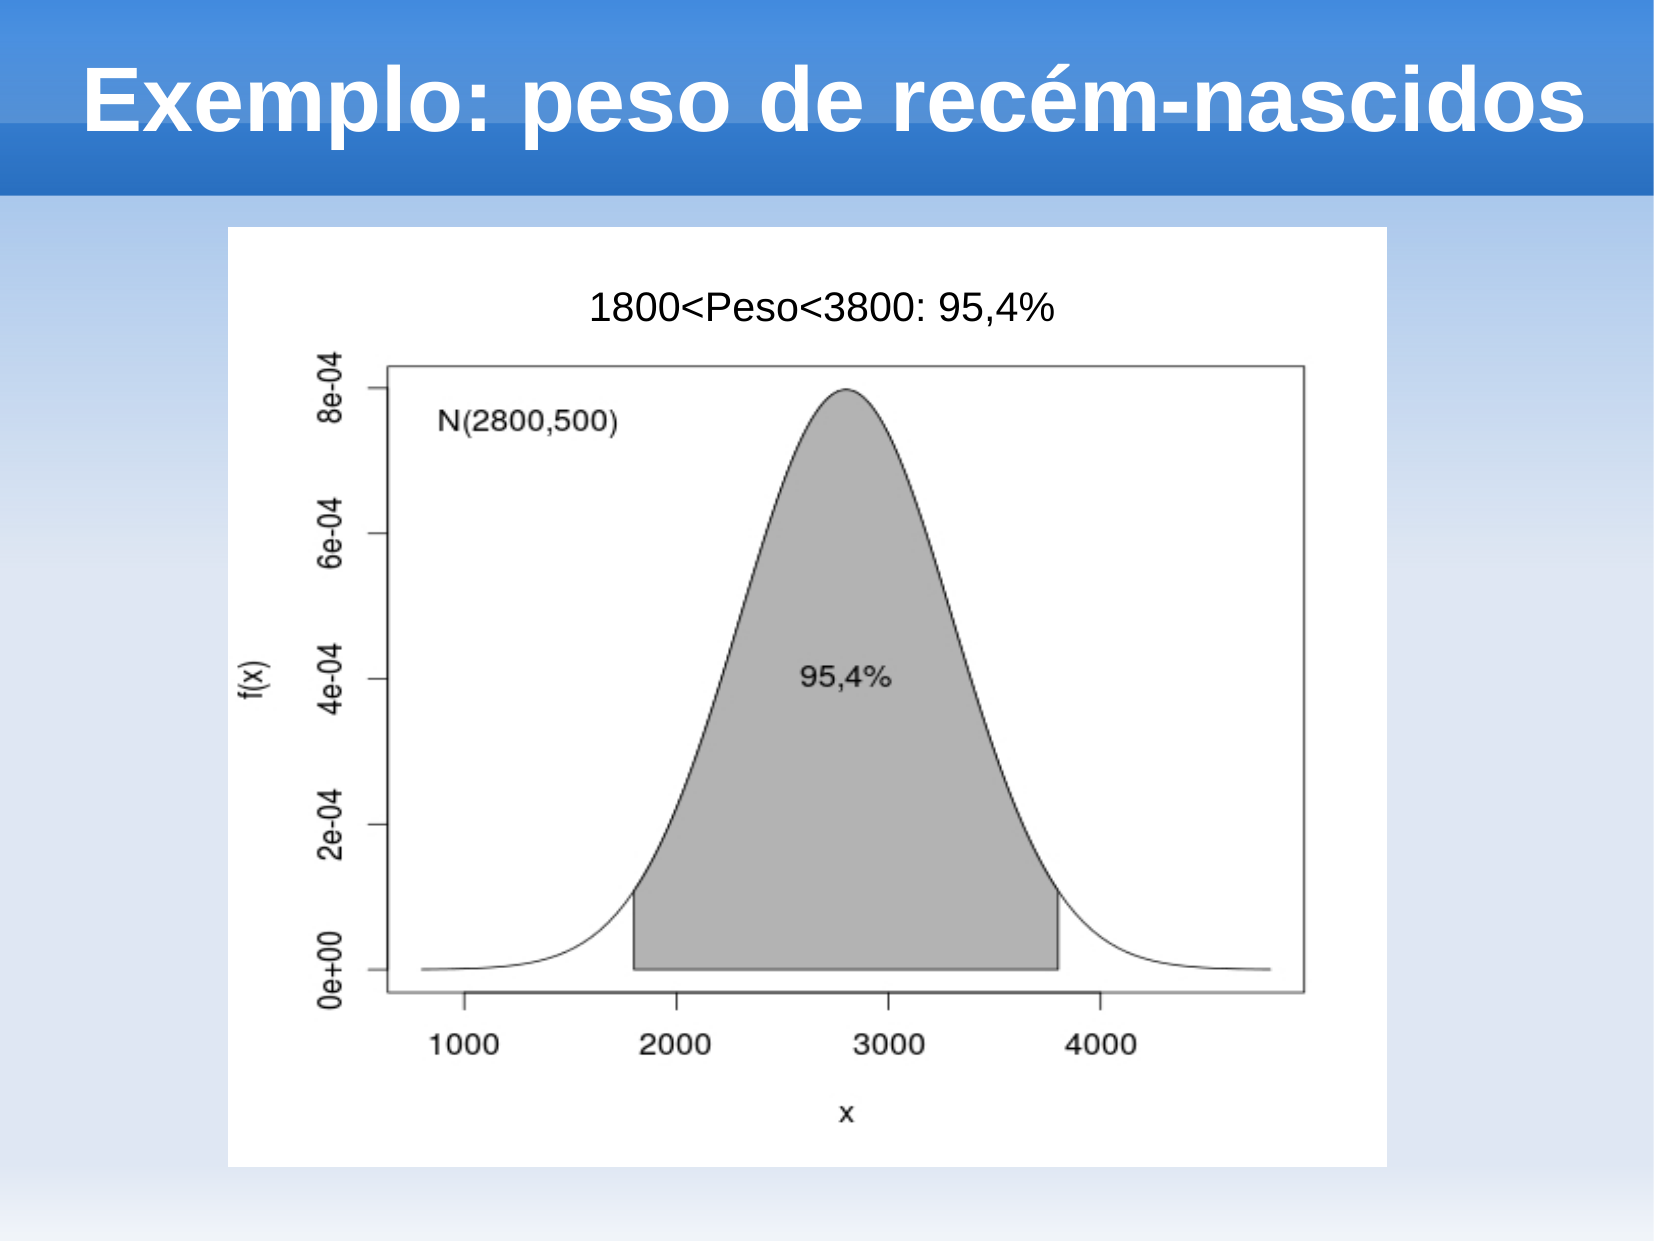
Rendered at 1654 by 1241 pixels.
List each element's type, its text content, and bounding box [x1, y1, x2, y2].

picture [0, 0, 1654, 1241]
title Exemplo: peso de recém-nascidos [58, 0, 1613, 222]
text_box 1800<Peso<3800: 95,4% [573, 272, 1229, 370]
